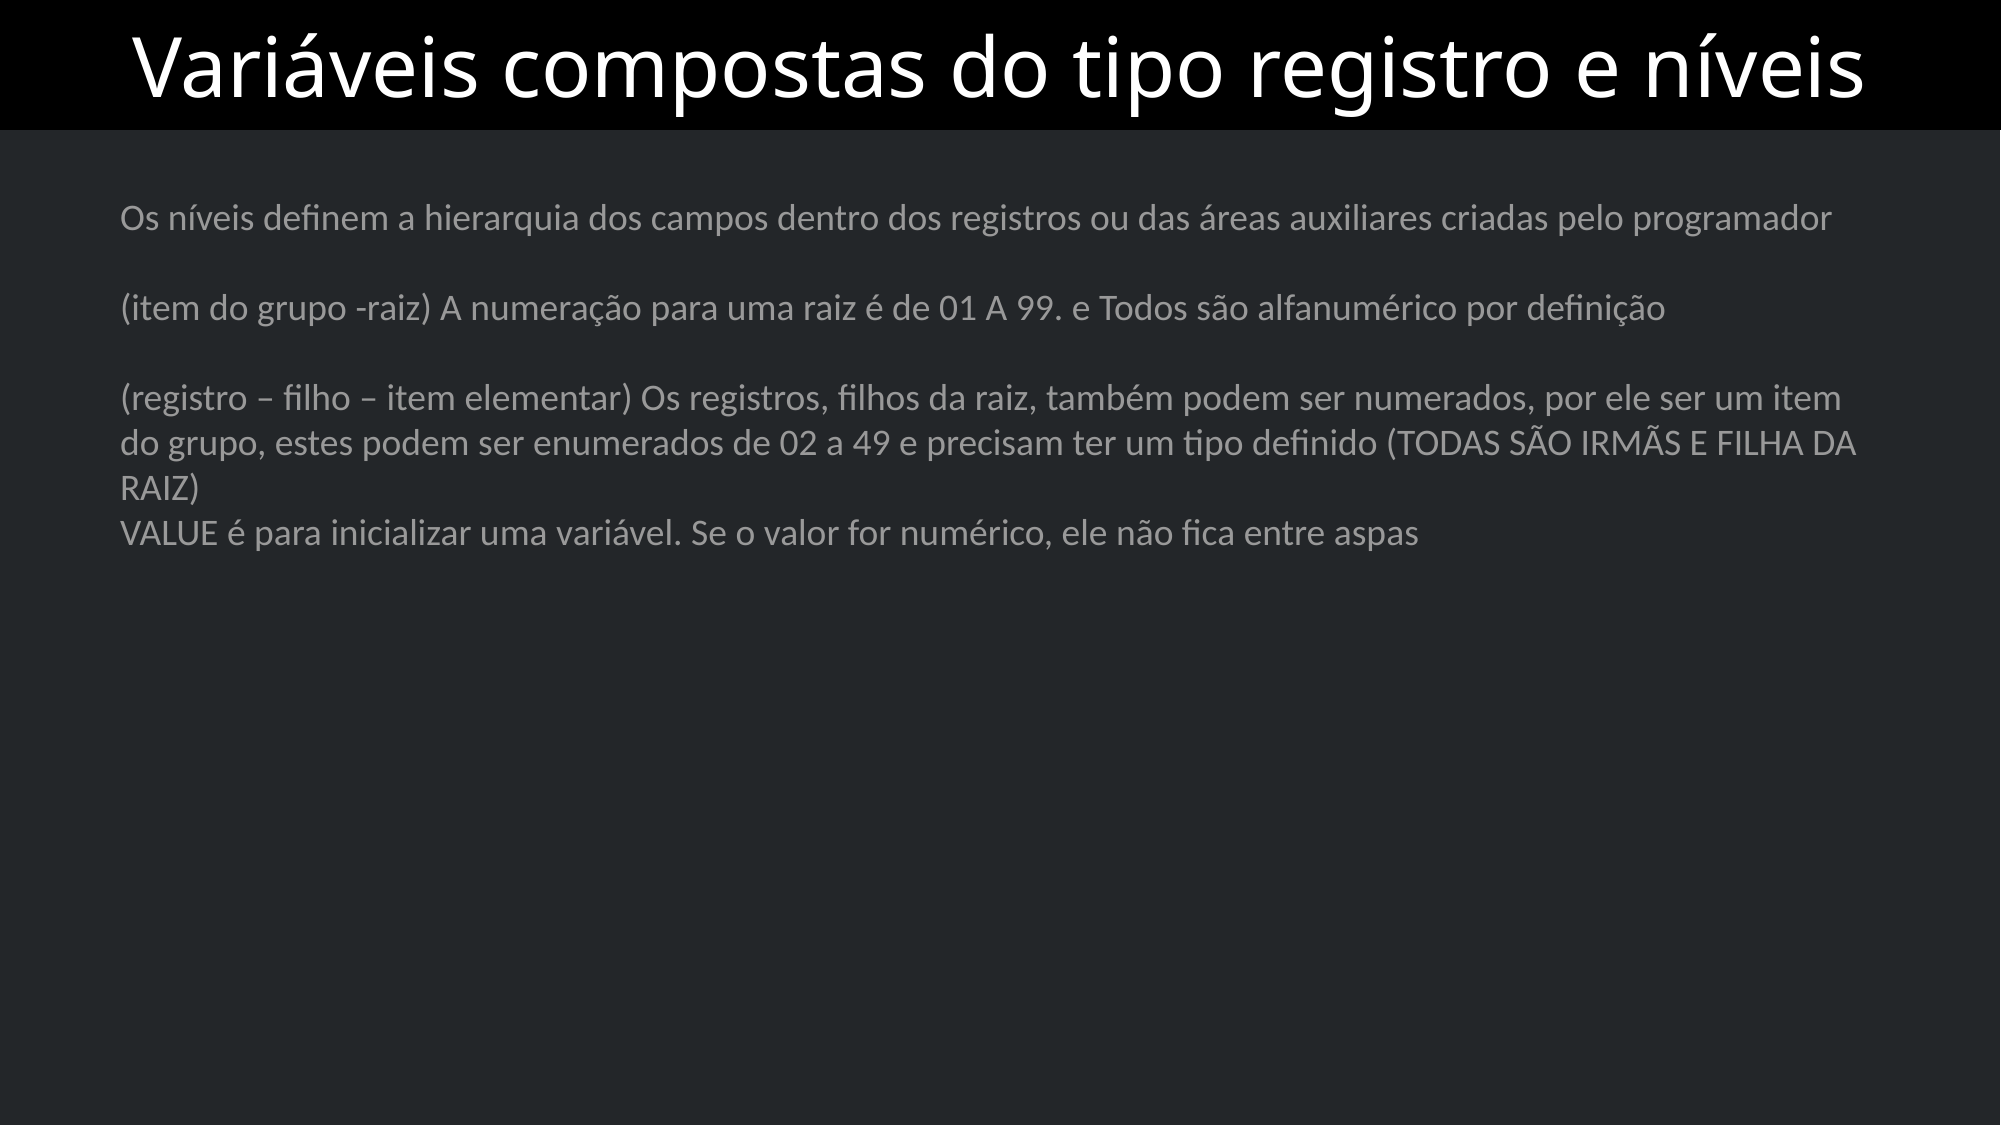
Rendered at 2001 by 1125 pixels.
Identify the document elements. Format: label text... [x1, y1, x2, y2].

text_box Os níveis definem a hierarquia dos campos dentro dos registros ou das áreas auxiliares criadas pelo programador (item do grupo -raiz) A numeração para uma raiz é de 01 A 99. e Todos são alfanumérico por definição (registro – filho – item elementar) Os registros, filhos da raiz, também podem ser numerados, por ele ser um item do grupo, estes podem ser enumerados de 02 a 49 e precisam ter um tipo definido (TODAS SÃO IRMÃS E FILHA DA RAIZ) VALUE é para inicializar uma variável. Se o valor for numérico, ele não fica entre aspas [105, 185, 1874, 786]
text_box Variáveis compostas do tipo registro e níveis [0, 0, 2001, 130]
